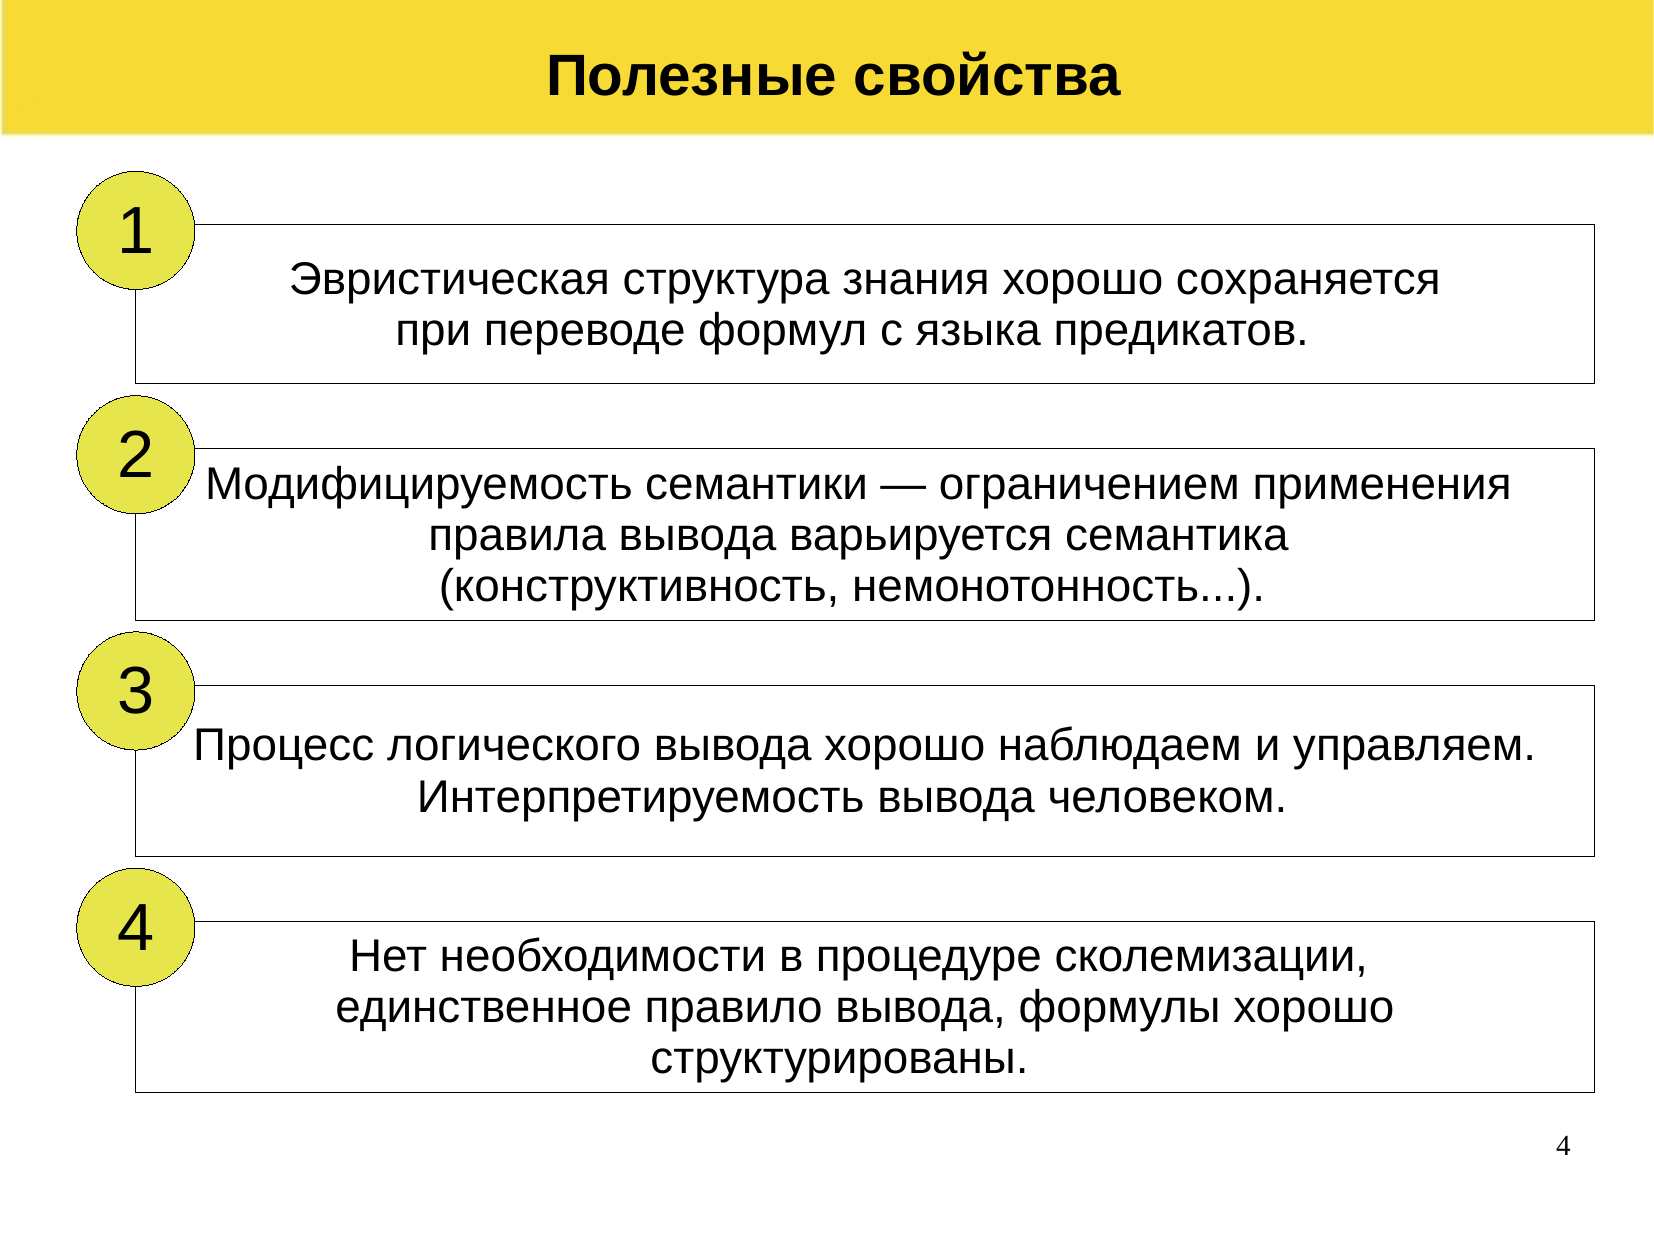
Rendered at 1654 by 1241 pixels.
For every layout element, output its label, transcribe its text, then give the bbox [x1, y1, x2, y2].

text_box 2 [76, 395, 195, 514]
text_box Модифицируемость семантики — ограничением применения правила вывода варьируется семантика (конструктивность, немонотонность...). [135, 448, 1595, 621]
text_box Полезные свойства [531, 35, 1136, 116]
text_box Эвристическая структура знания хорошо сохраняется при переводе формул с языка предикатов. [135, 224, 1595, 384]
text_box Процесс логического вывода хорошо наблюдаем и управляем. Интерпретируемость вывода человеком. [135, 685, 1595, 857]
text_box Нет необходимости в процедуре сколемизации, единственное правило вывода, формулы хорошо структурированы. [135, 921, 1595, 1093]
picture [0, 0, 1654, 1241]
text_box 4 [76, 868, 195, 987]
text_box 3 [76, 631, 195, 751]
text_box 1 [76, 171, 195, 290]
